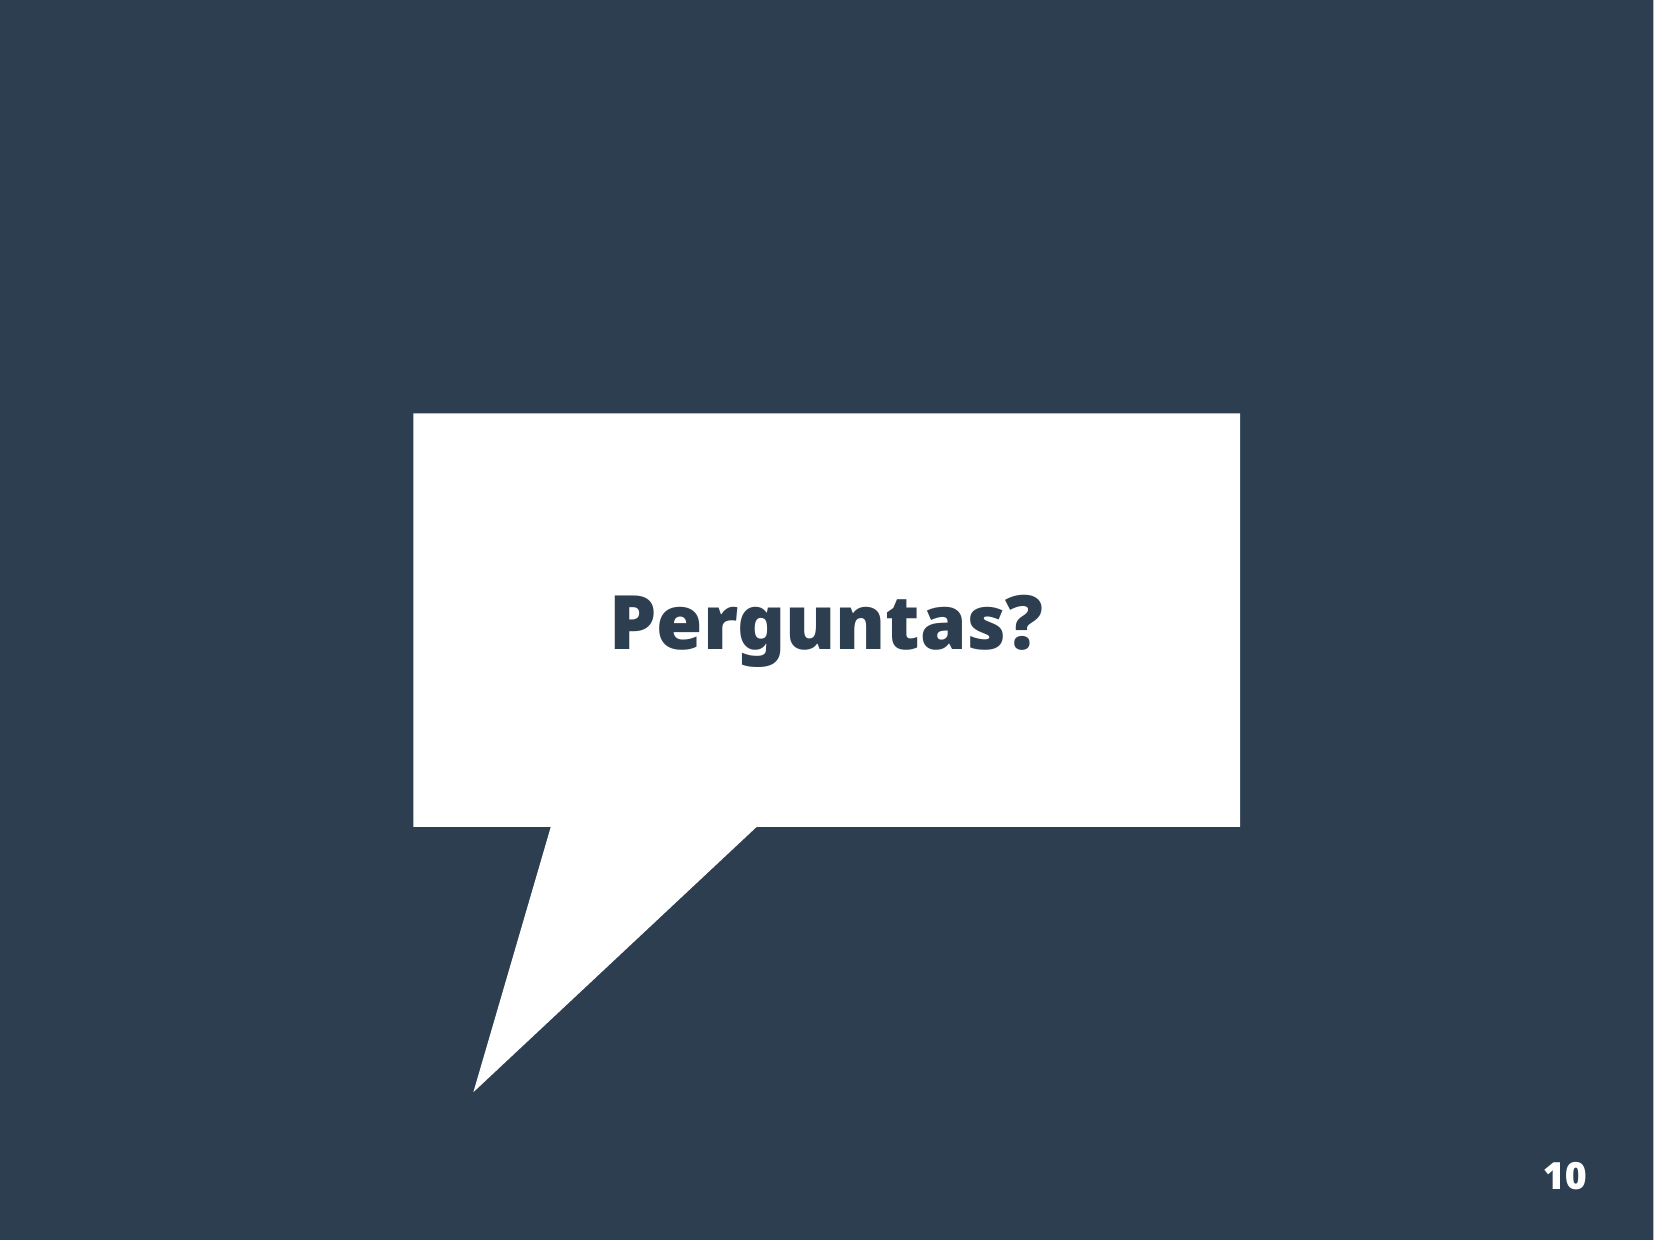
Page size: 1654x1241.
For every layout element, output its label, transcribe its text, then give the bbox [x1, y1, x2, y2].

title Perguntas? [442, 442, 1211, 798]
